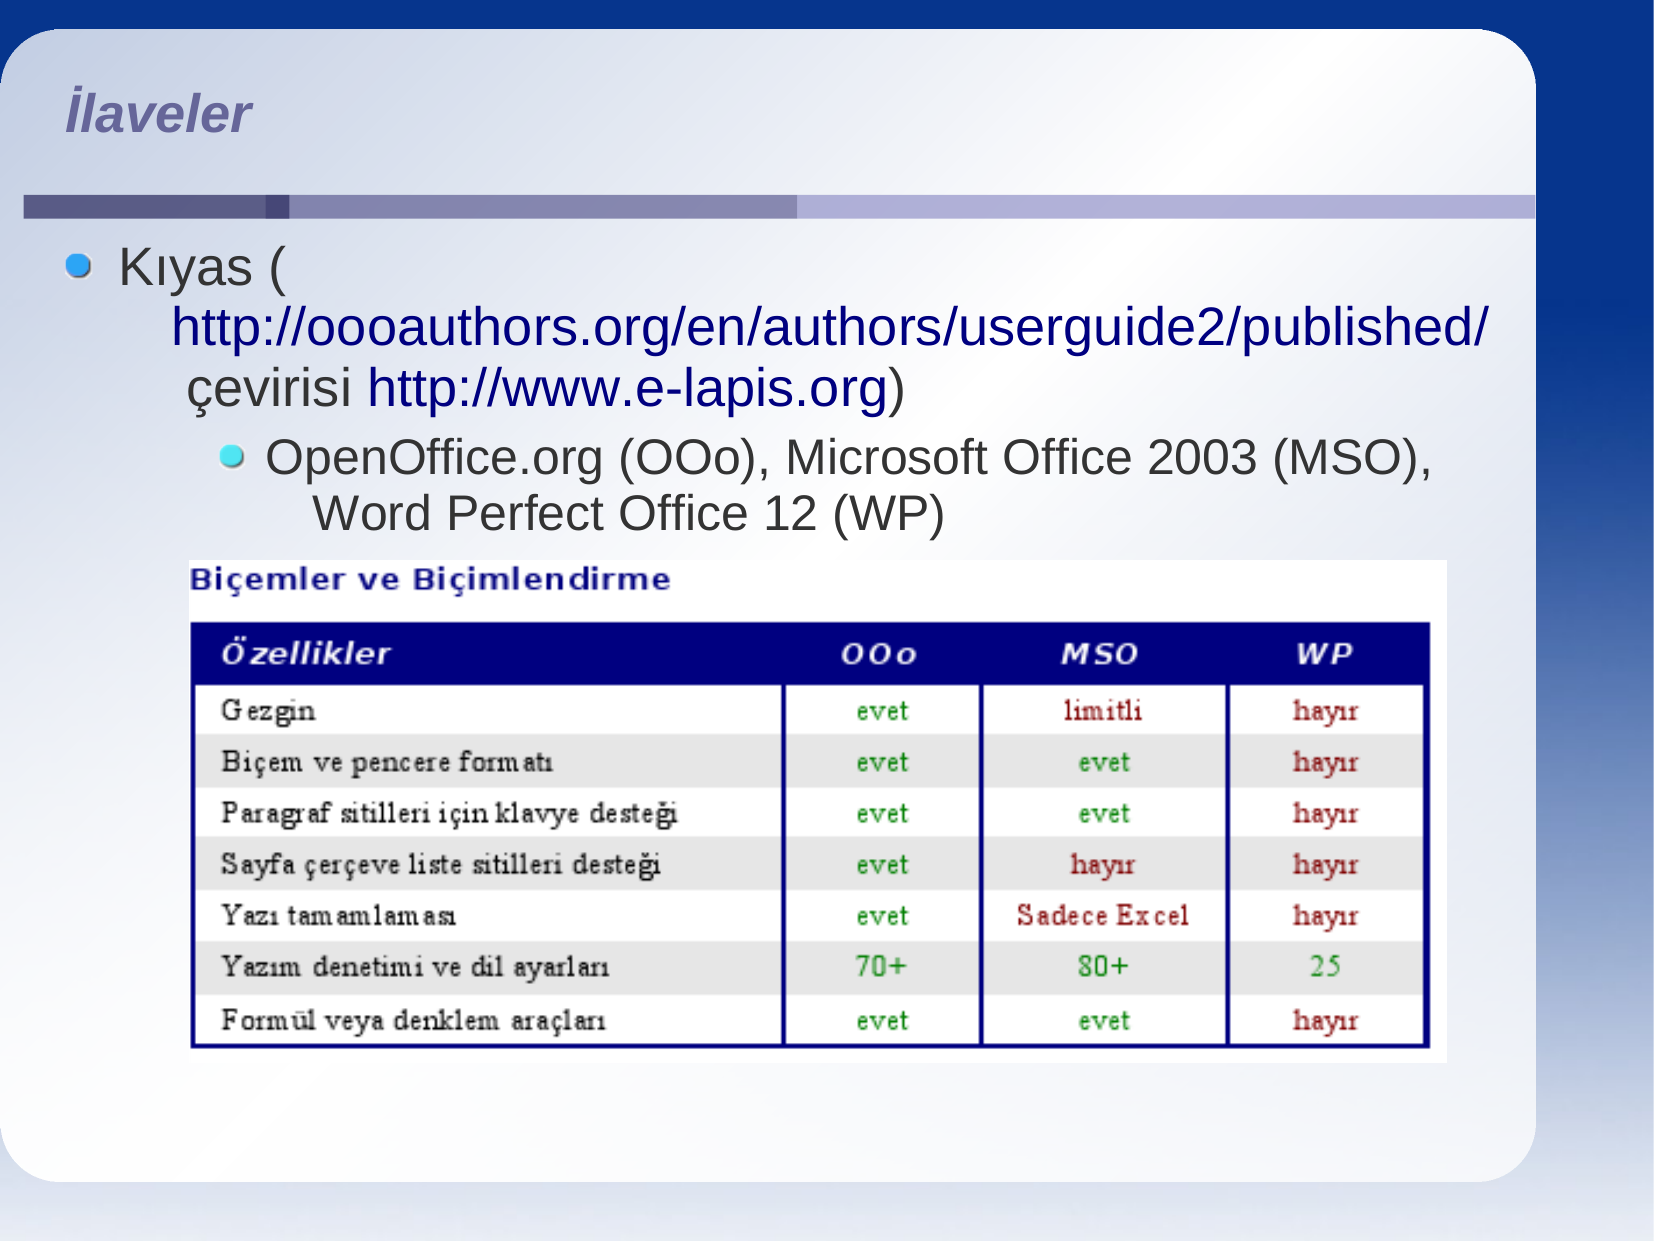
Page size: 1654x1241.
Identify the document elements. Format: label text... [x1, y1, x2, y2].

picture [0, 0, 1654, 1241]
picture [189, 560, 1447, 1063]
title İlaveler [29, 49, 1506, 178]
list Kıyas (http://oooauthors.org/en/authors/userguide2/published/ çevirisi http://www.e-lapis.org) OpenOffice.org (OOo), Microsoft Office 2003 (MSO), Word Perfect Office 12 (WP) [29, 236, 1506, 1152]
